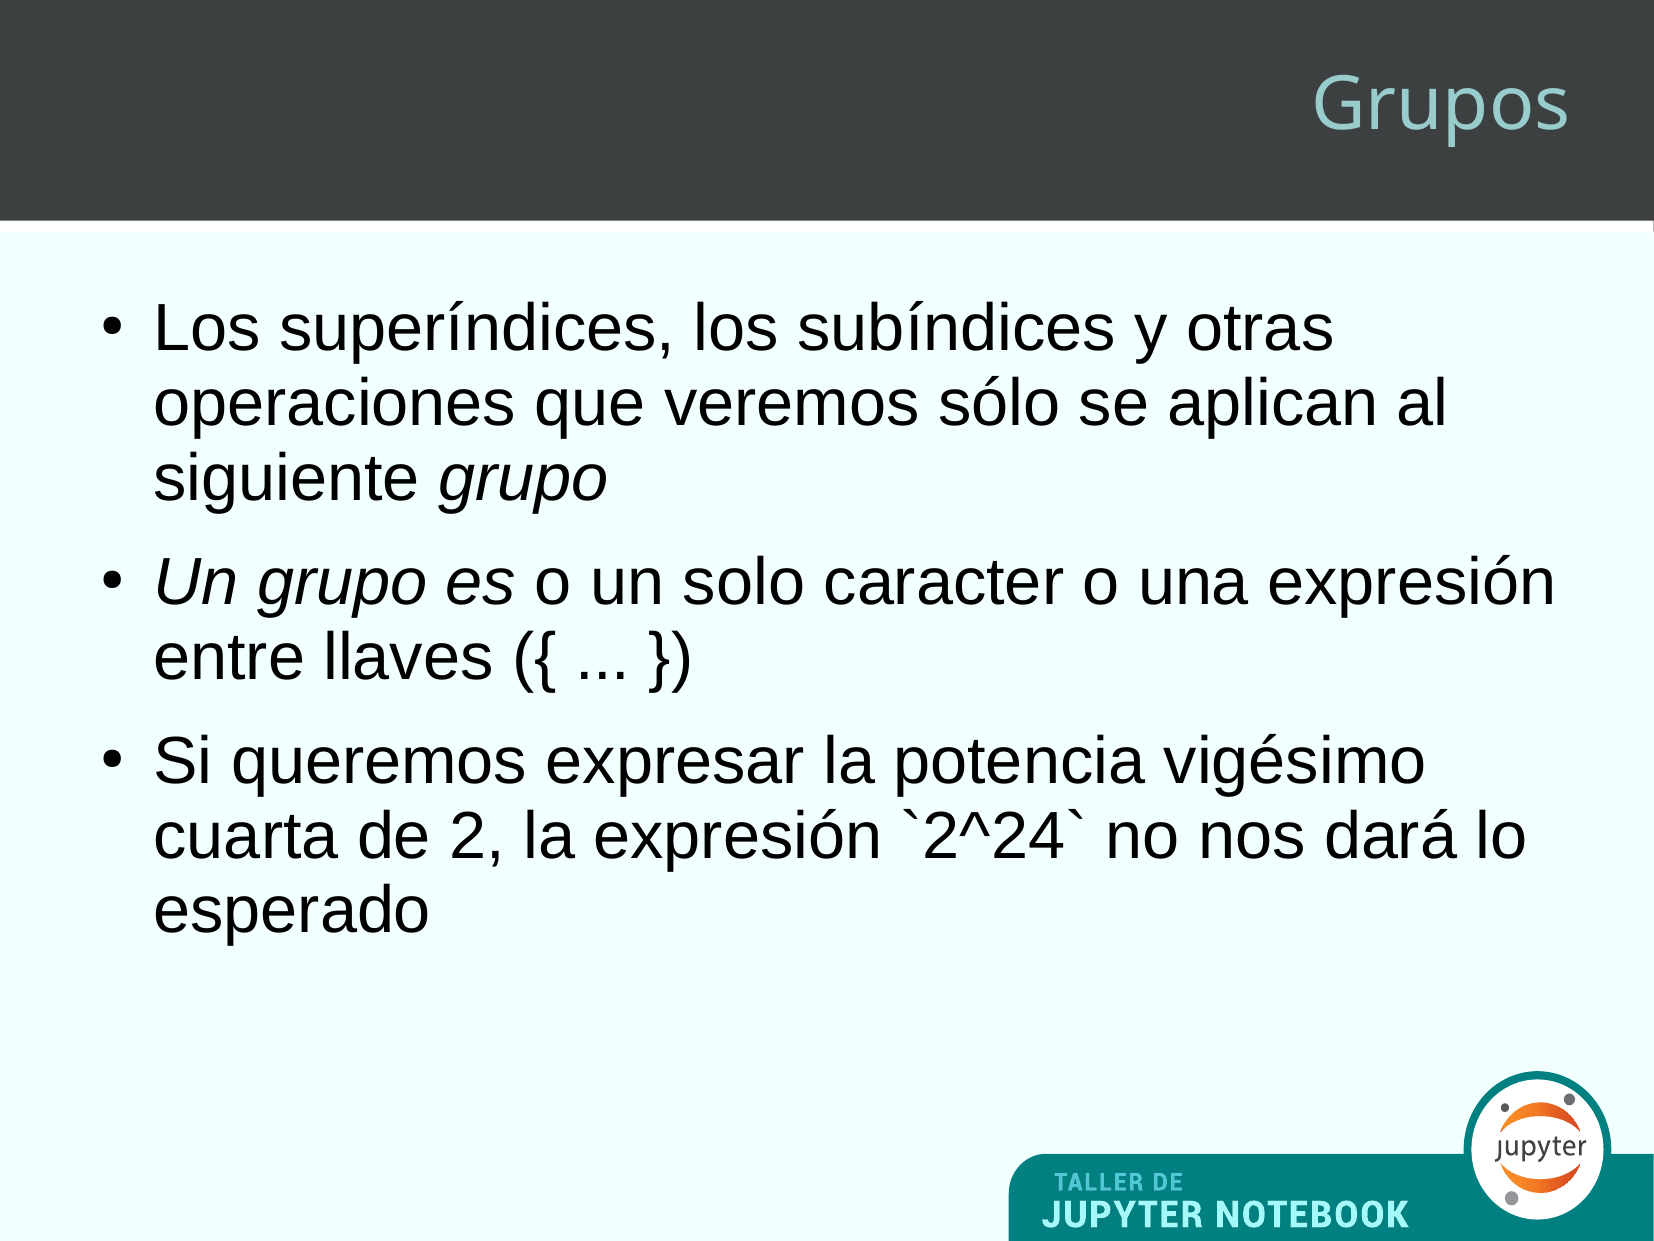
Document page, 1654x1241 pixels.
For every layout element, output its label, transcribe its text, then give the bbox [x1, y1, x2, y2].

title Grupos [82, 49, 1571, 257]
list Los superíndices, los subíndices y otras operaciones que veremos sólo se aplican al siguiente grupo Un grupo es o un solo caracter o una expresión entre llaves ({ ... }) Si queremos expresar la potencia vigésimo cuarta de 2, la expresión `2^24` no nos dará lo esperado [82, 290, 1571, 1010]
